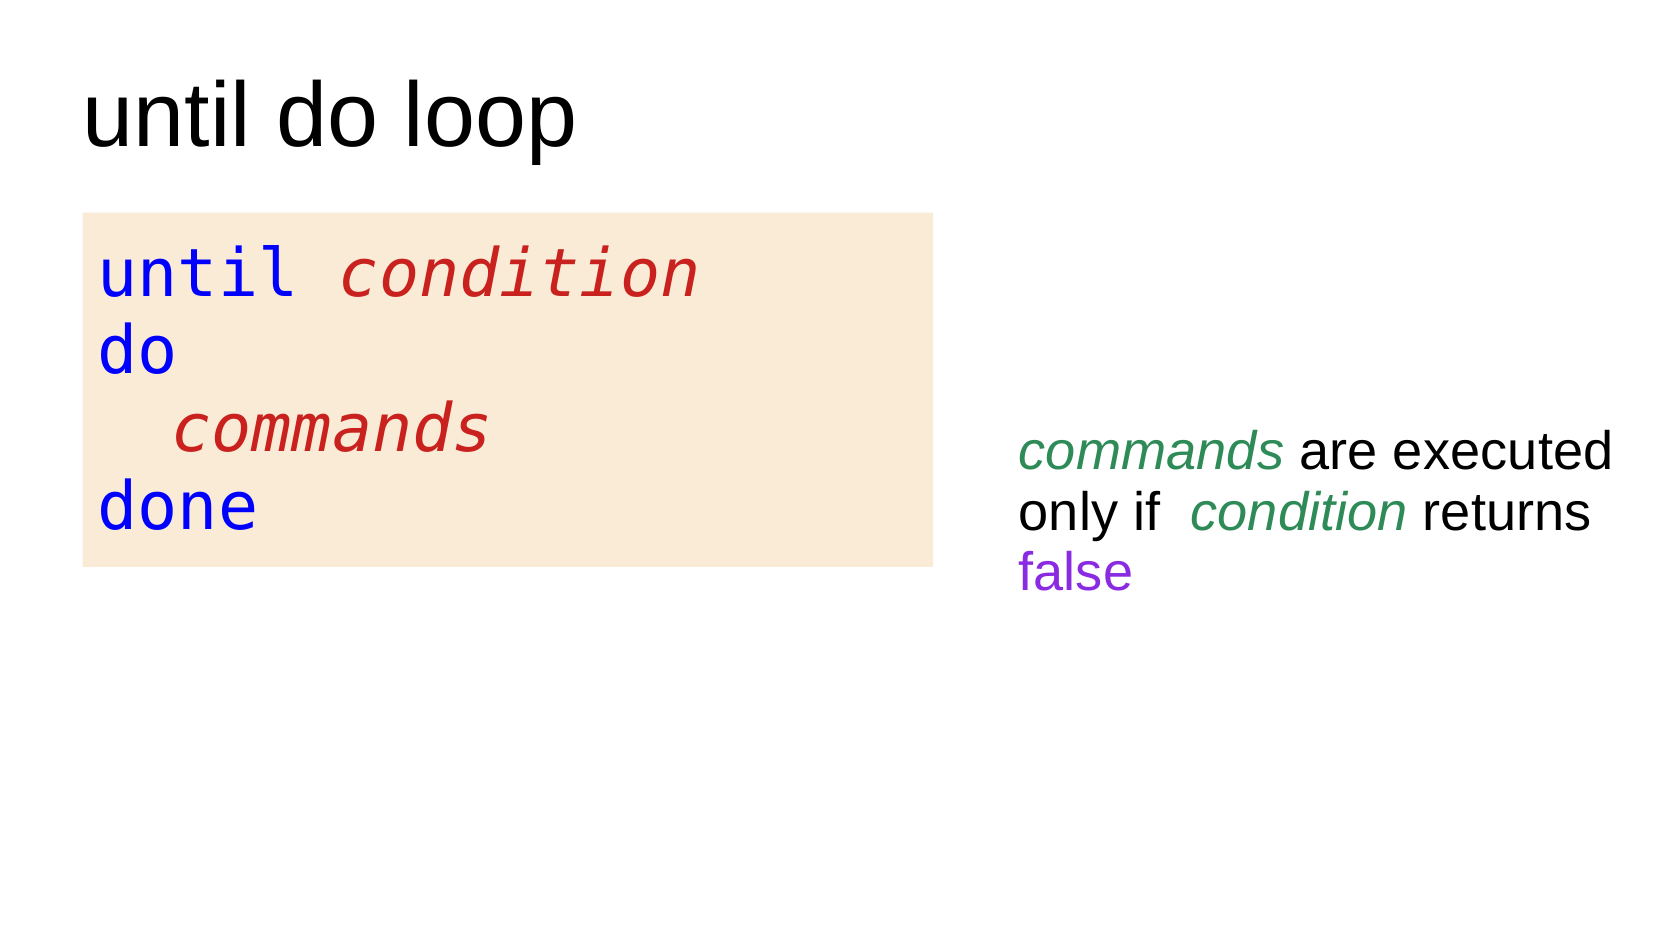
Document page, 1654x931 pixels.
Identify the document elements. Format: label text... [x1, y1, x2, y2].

text_box commands are executed only if condition returns false [1003, 413, 1630, 733]
text_box until condition do commands done [82, 212, 934, 567]
title until do loop [82, 37, 1571, 193]
